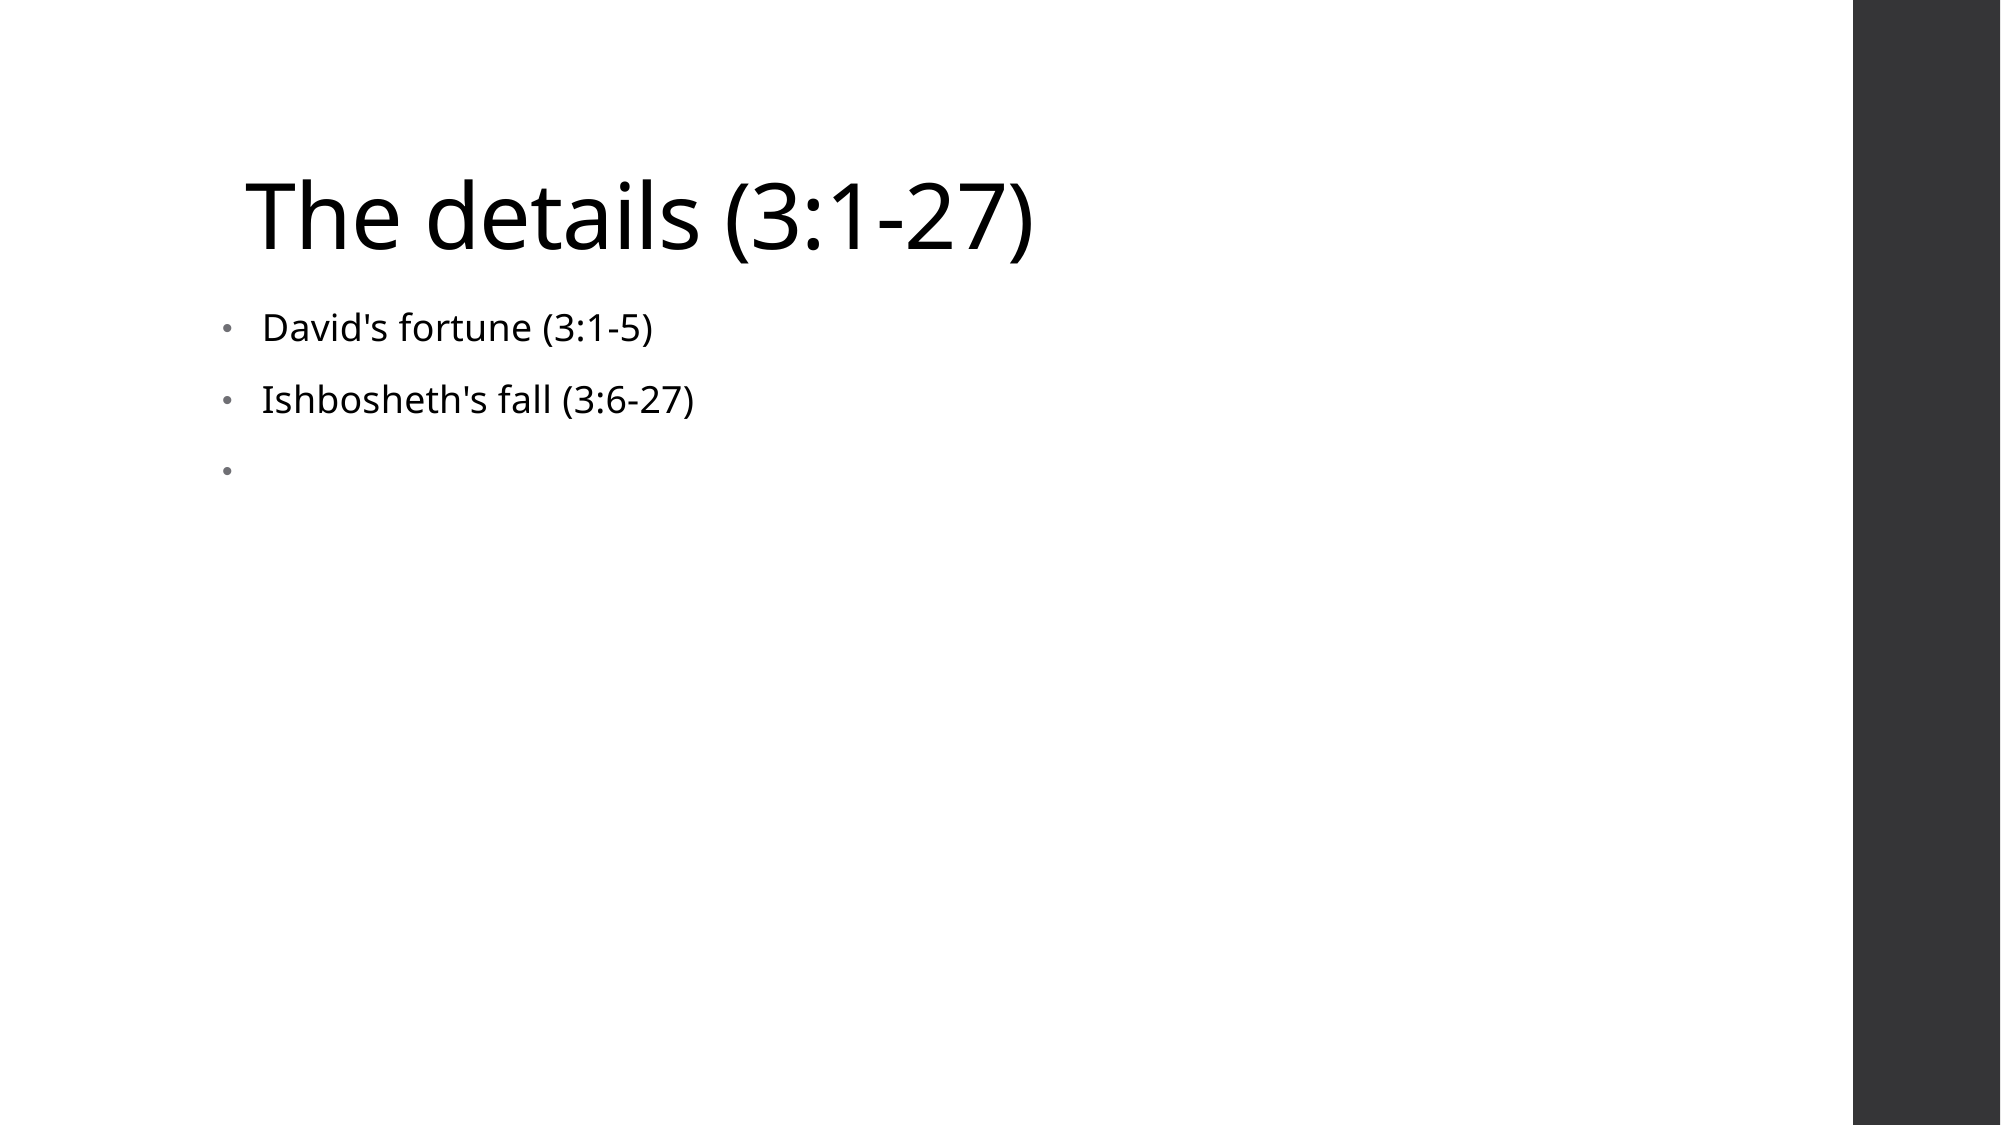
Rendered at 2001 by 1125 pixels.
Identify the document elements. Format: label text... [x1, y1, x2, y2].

list David's fortune (3:1-5) Ishbosheth's fall (3:6-27) [206, 299, 1617, 1014]
title The details (3:1-27) [206, 60, 1797, 278]
